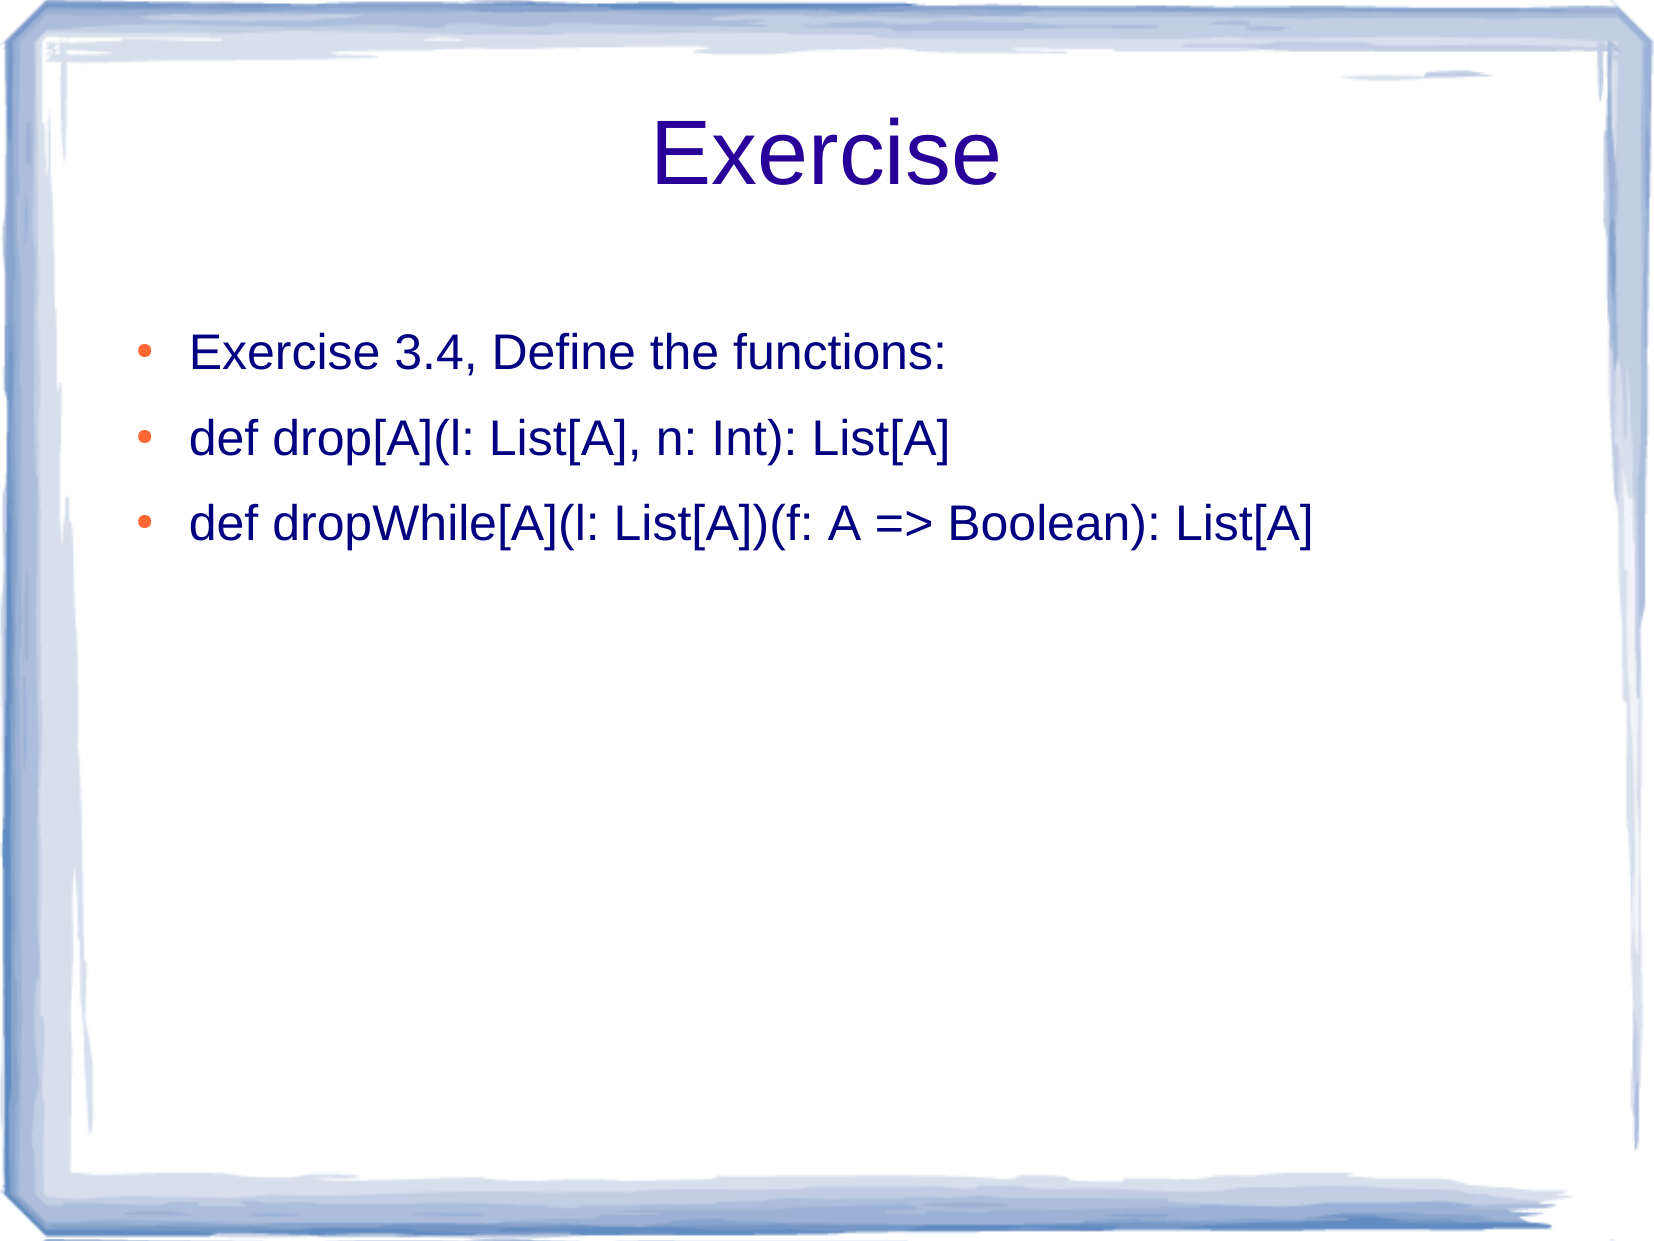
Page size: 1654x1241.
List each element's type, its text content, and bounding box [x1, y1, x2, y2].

list Exercise 3.4, Define the functions: def drop[A](l: List[A], n: Int): List[A] def dropWhile[A](l: List[A])(f: A => Boolean): List[A] [118, 324, 1571, 1045]
picture [0, 0, 1654, 1241]
title Exercise [82, 49, 1571, 257]
